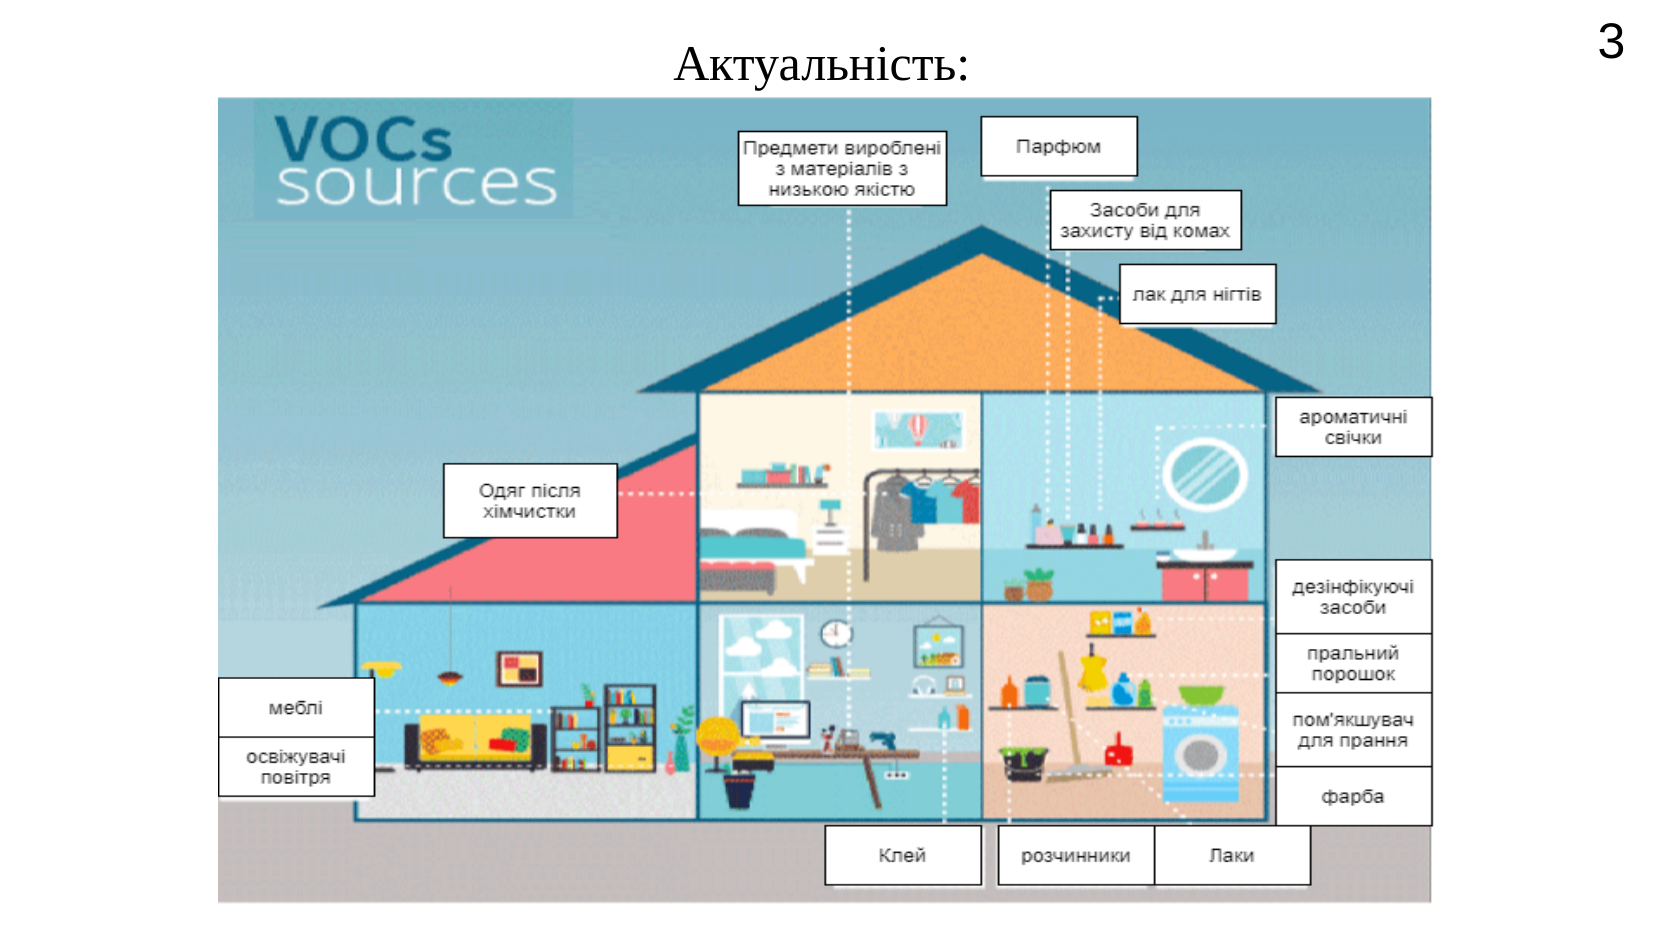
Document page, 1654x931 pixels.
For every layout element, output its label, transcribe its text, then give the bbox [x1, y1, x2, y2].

picture [218, 97, 1435, 905]
text_box Актуальність: [658, 23, 995, 99]
text_box <номер> [1582, 0, 1654, 76]
